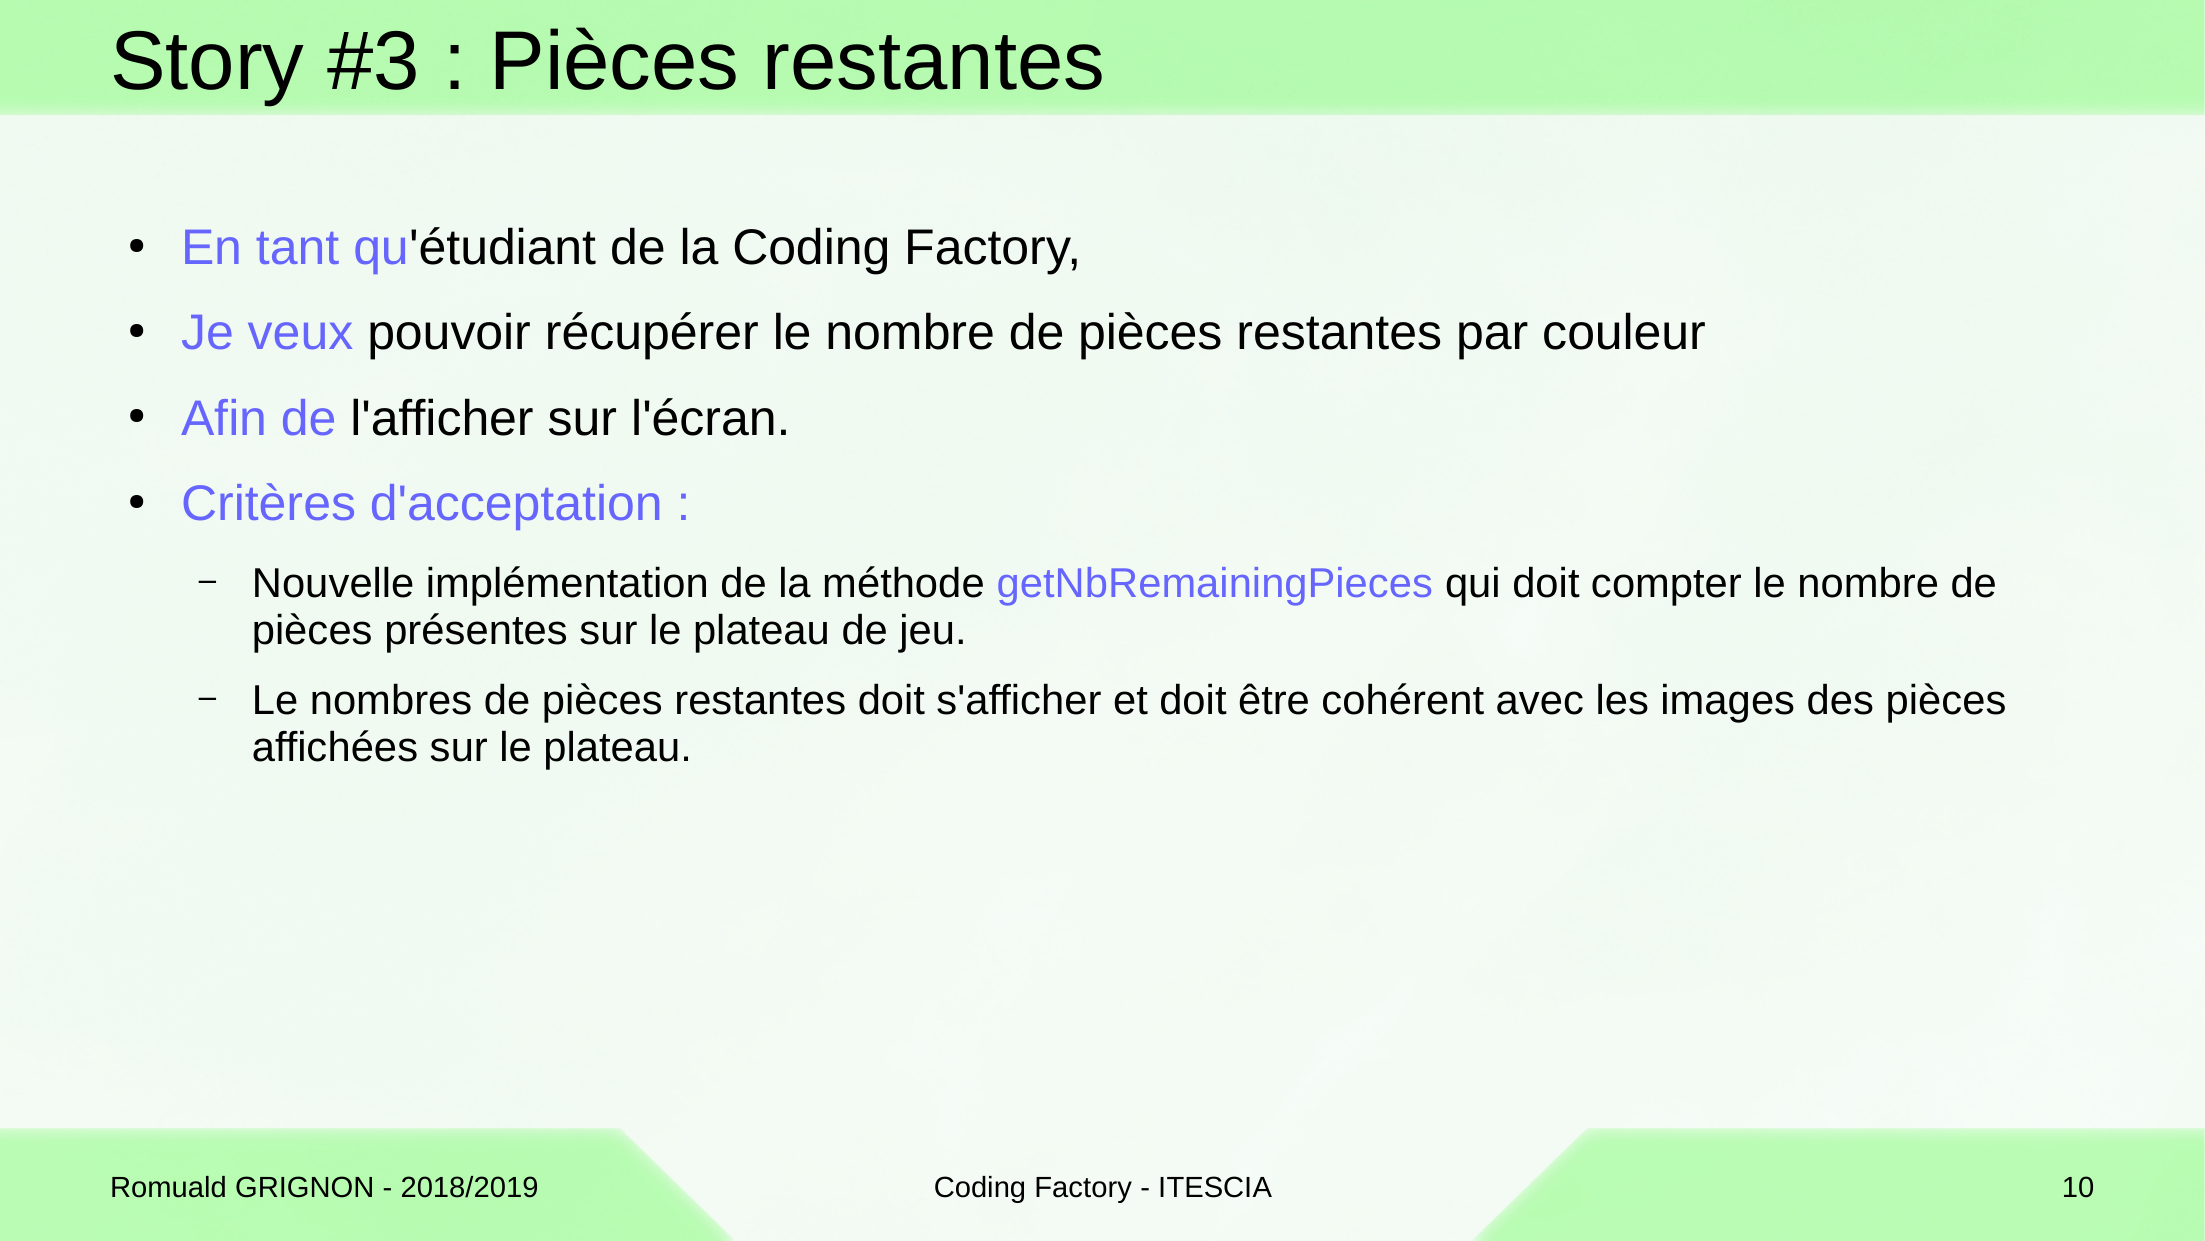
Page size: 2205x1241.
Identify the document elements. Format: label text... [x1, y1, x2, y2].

picture [0, 0, 2205, 1241]
title Story #3 : Pièces restantes [110, 49, 2095, 257]
list En tant qu'étudiant de la Coding Factory, Je veux pouvoir récupérer le nombre de pièces restantes par couleur Afin de l'afficher sur l'écran. Critères d'acceptation : Nouvelle implémentation de la méthode getNbRemainingPieces qui doit compter le nombre de pièces présentes sur le plateau de jeu. Le nombres de pièces restantes doit s'afficher et doit être cohérent avec les images des pièces affichées sur le plateau. [110, 290, 2095, 1109]
